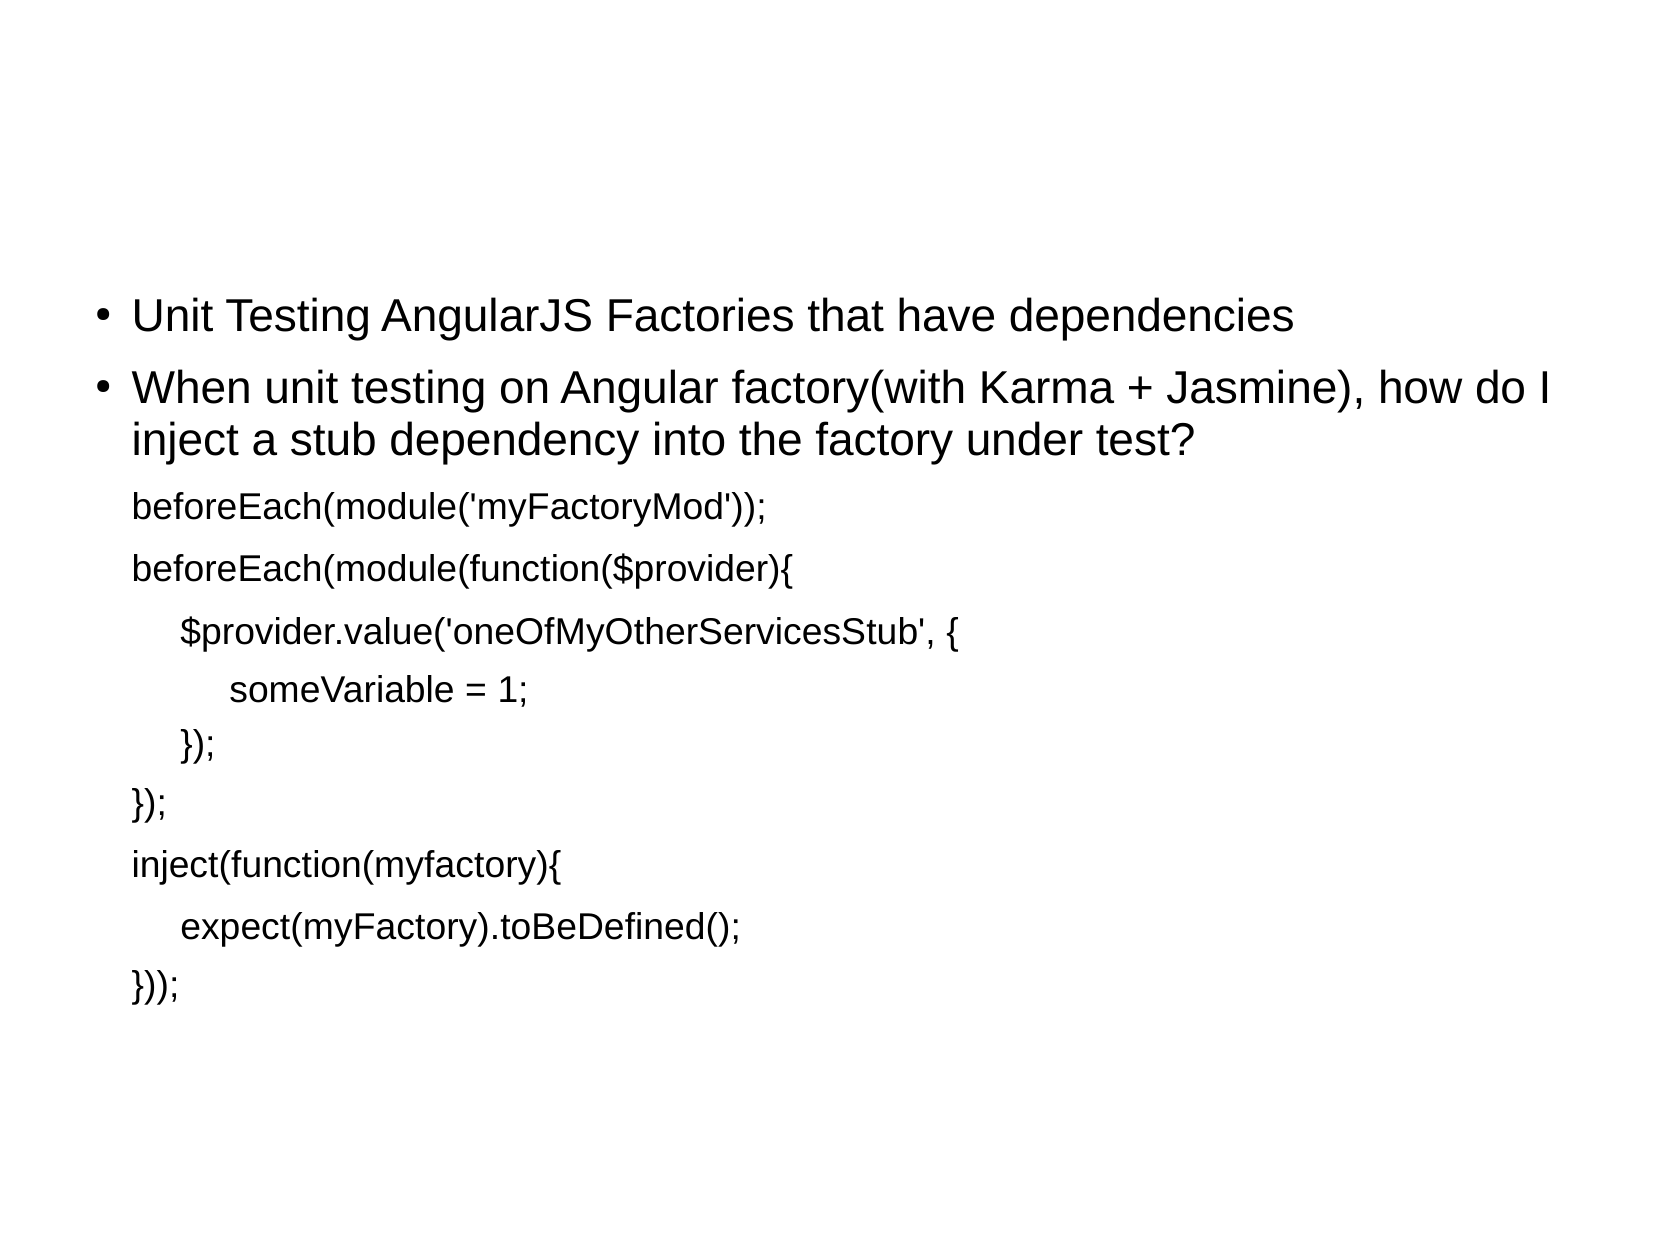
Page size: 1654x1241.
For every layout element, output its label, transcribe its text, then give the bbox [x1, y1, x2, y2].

list Unit Testing AngularJS Factories that have dependencies When unit testing on Angular factory(with Karma + Jasmine), how do I inject a stub dependency into the factory under test? beforeEach(module('myFactoryMod')); beforeEach(module(function($provider){ $provider.value('oneOfMyOtherServicesStub', { someVariable = 1; }); }); inject(function(myfactory){ expect(myFactory).toBeDefined(); })); [82, 290, 1571, 1010]
